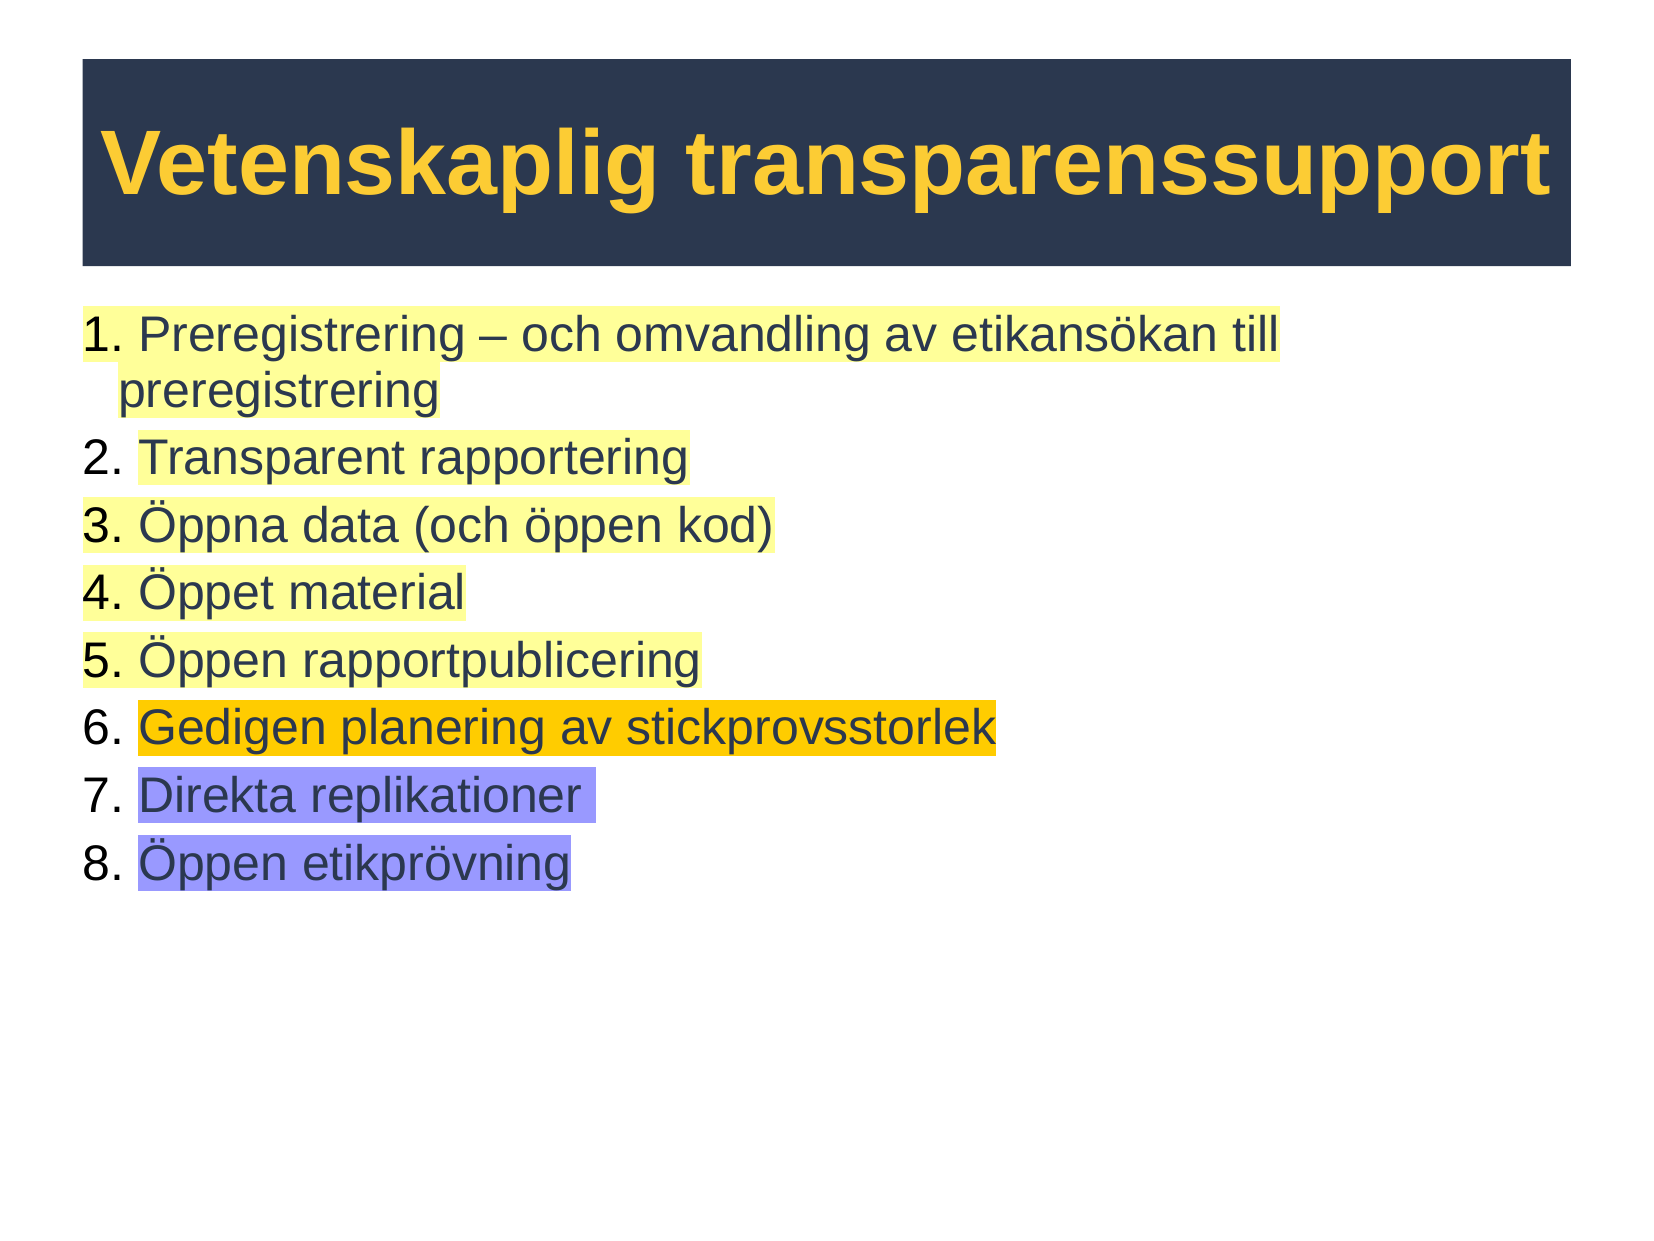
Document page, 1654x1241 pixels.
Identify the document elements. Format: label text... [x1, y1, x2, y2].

title Vetenskaplig transparenssupport [82, 59, 1571, 267]
subtitle Preregistrering – och omvandling av etikansökan till preregistrering Transparent rapportering Öppna data (och öppen kod) Öppet material Öppen rapportpublicering Gedigen planering av stickprovsstorlek Direkta replikationer Öppen etikprövning [82, 306, 1571, 1146]
